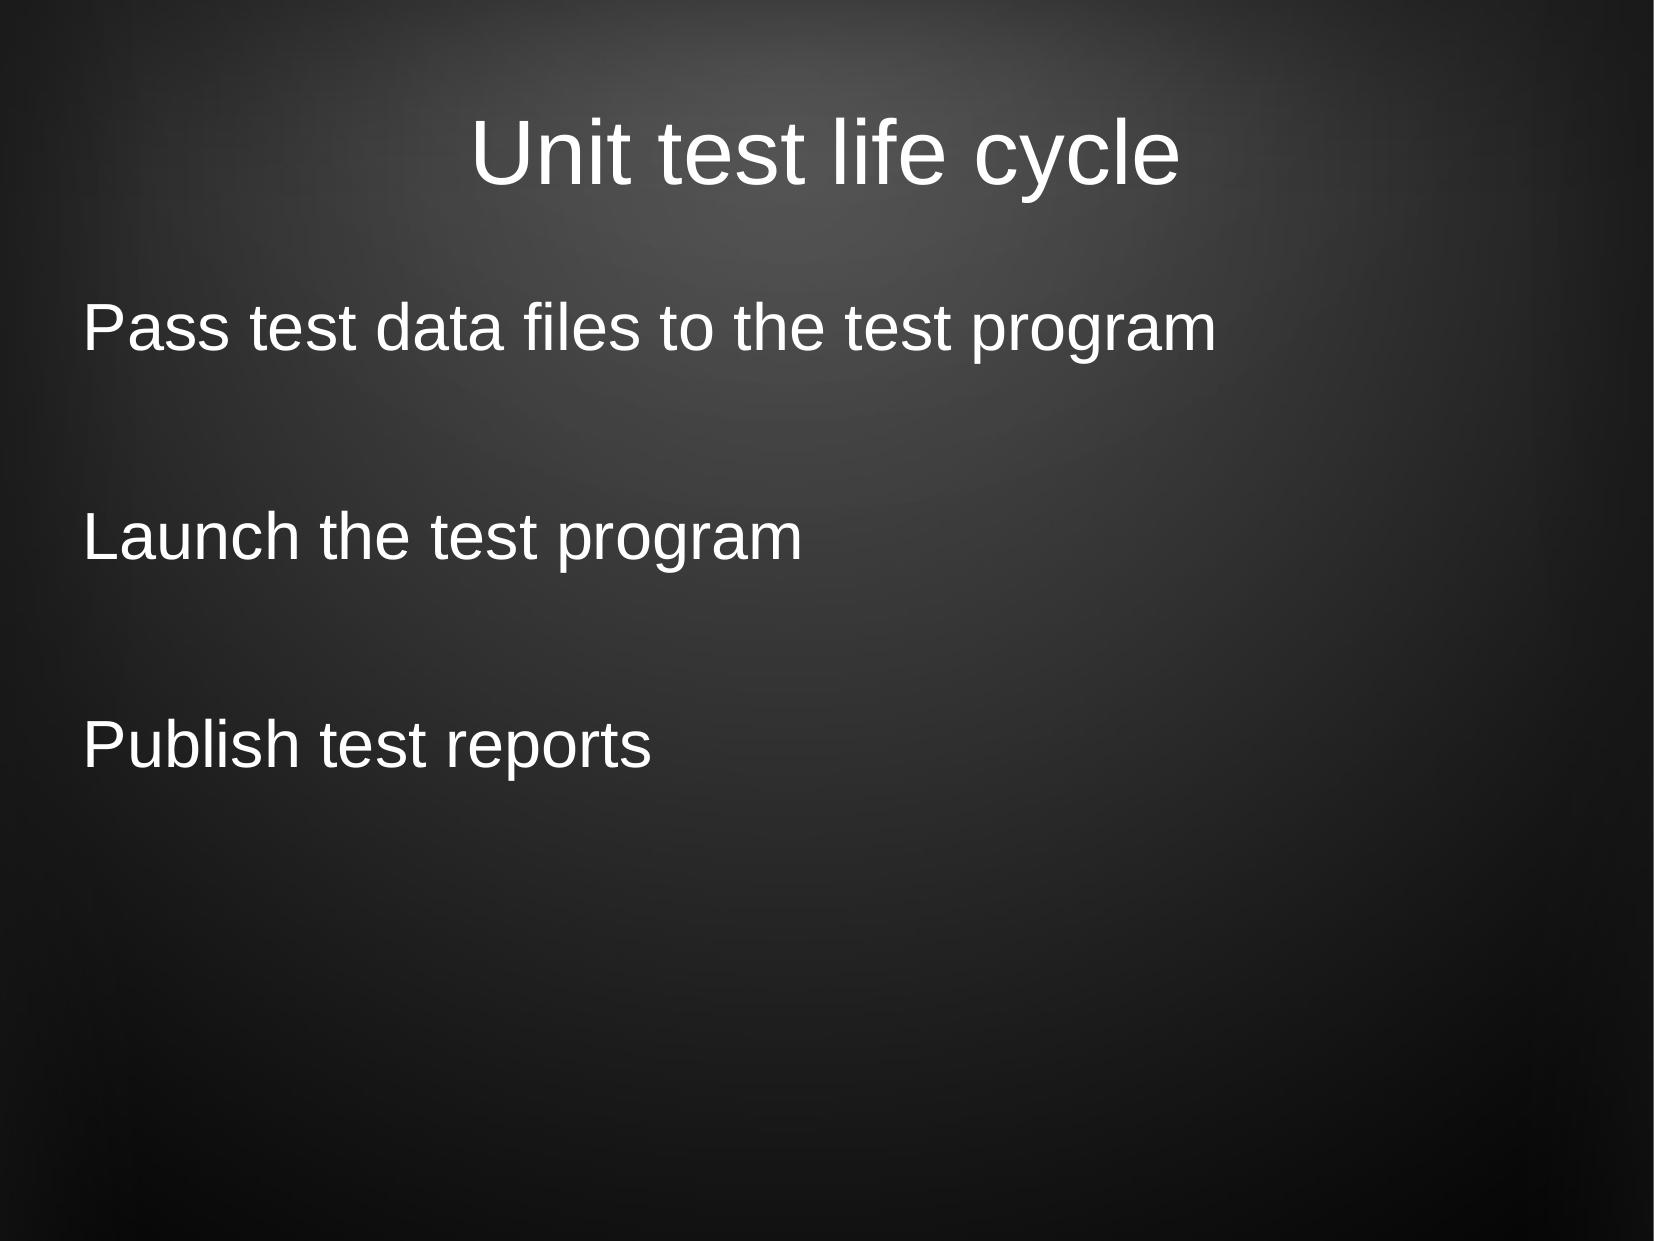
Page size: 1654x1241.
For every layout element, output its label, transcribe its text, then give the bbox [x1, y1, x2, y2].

list Pass test data files to the test program Launch the test program Publish test reports [82, 290, 1571, 1109]
title Unit test life cycle [82, 49, 1571, 257]
picture [0, 0, 1654, 1241]
